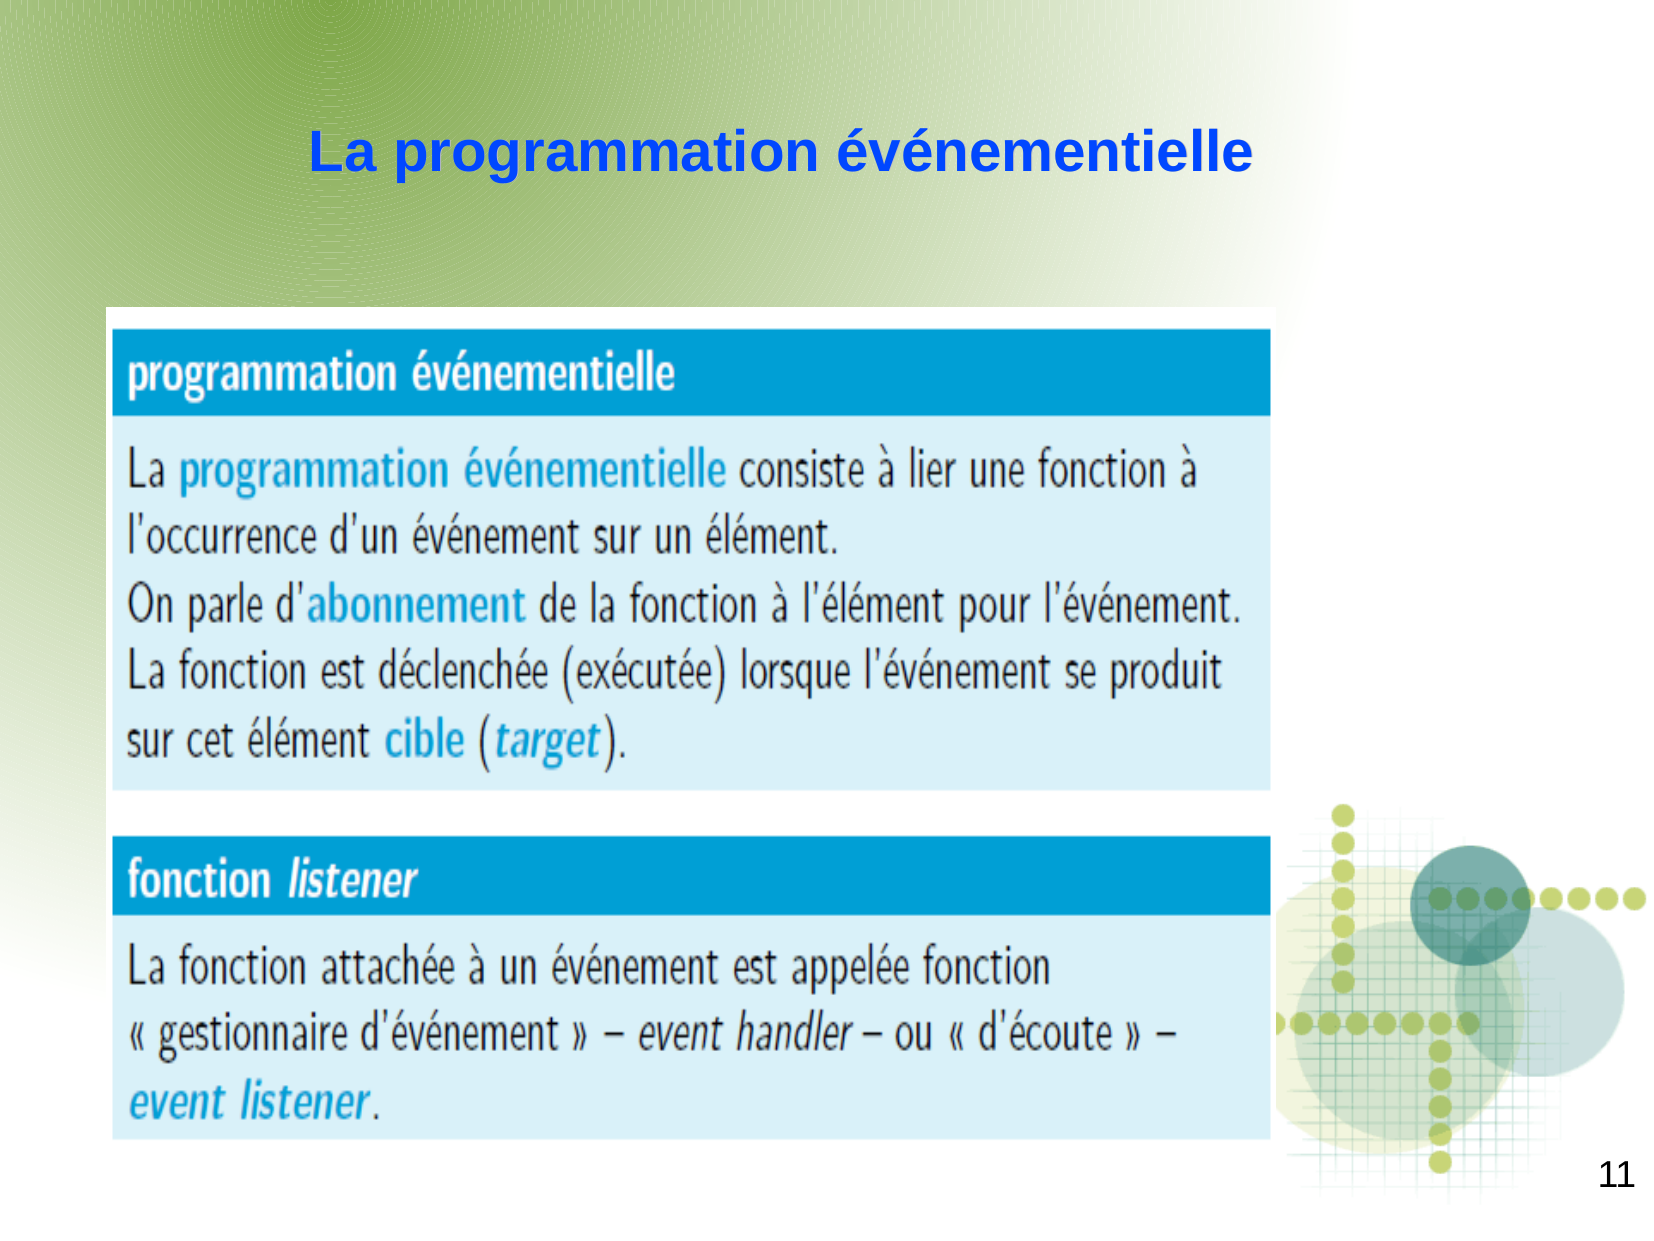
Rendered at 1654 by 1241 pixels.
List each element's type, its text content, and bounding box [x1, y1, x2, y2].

text_box <numéro> [1582, 1145, 1654, 1217]
title La programmation événementielle [76, 47, 1489, 255]
picture [106, 307, 1654, 1211]
